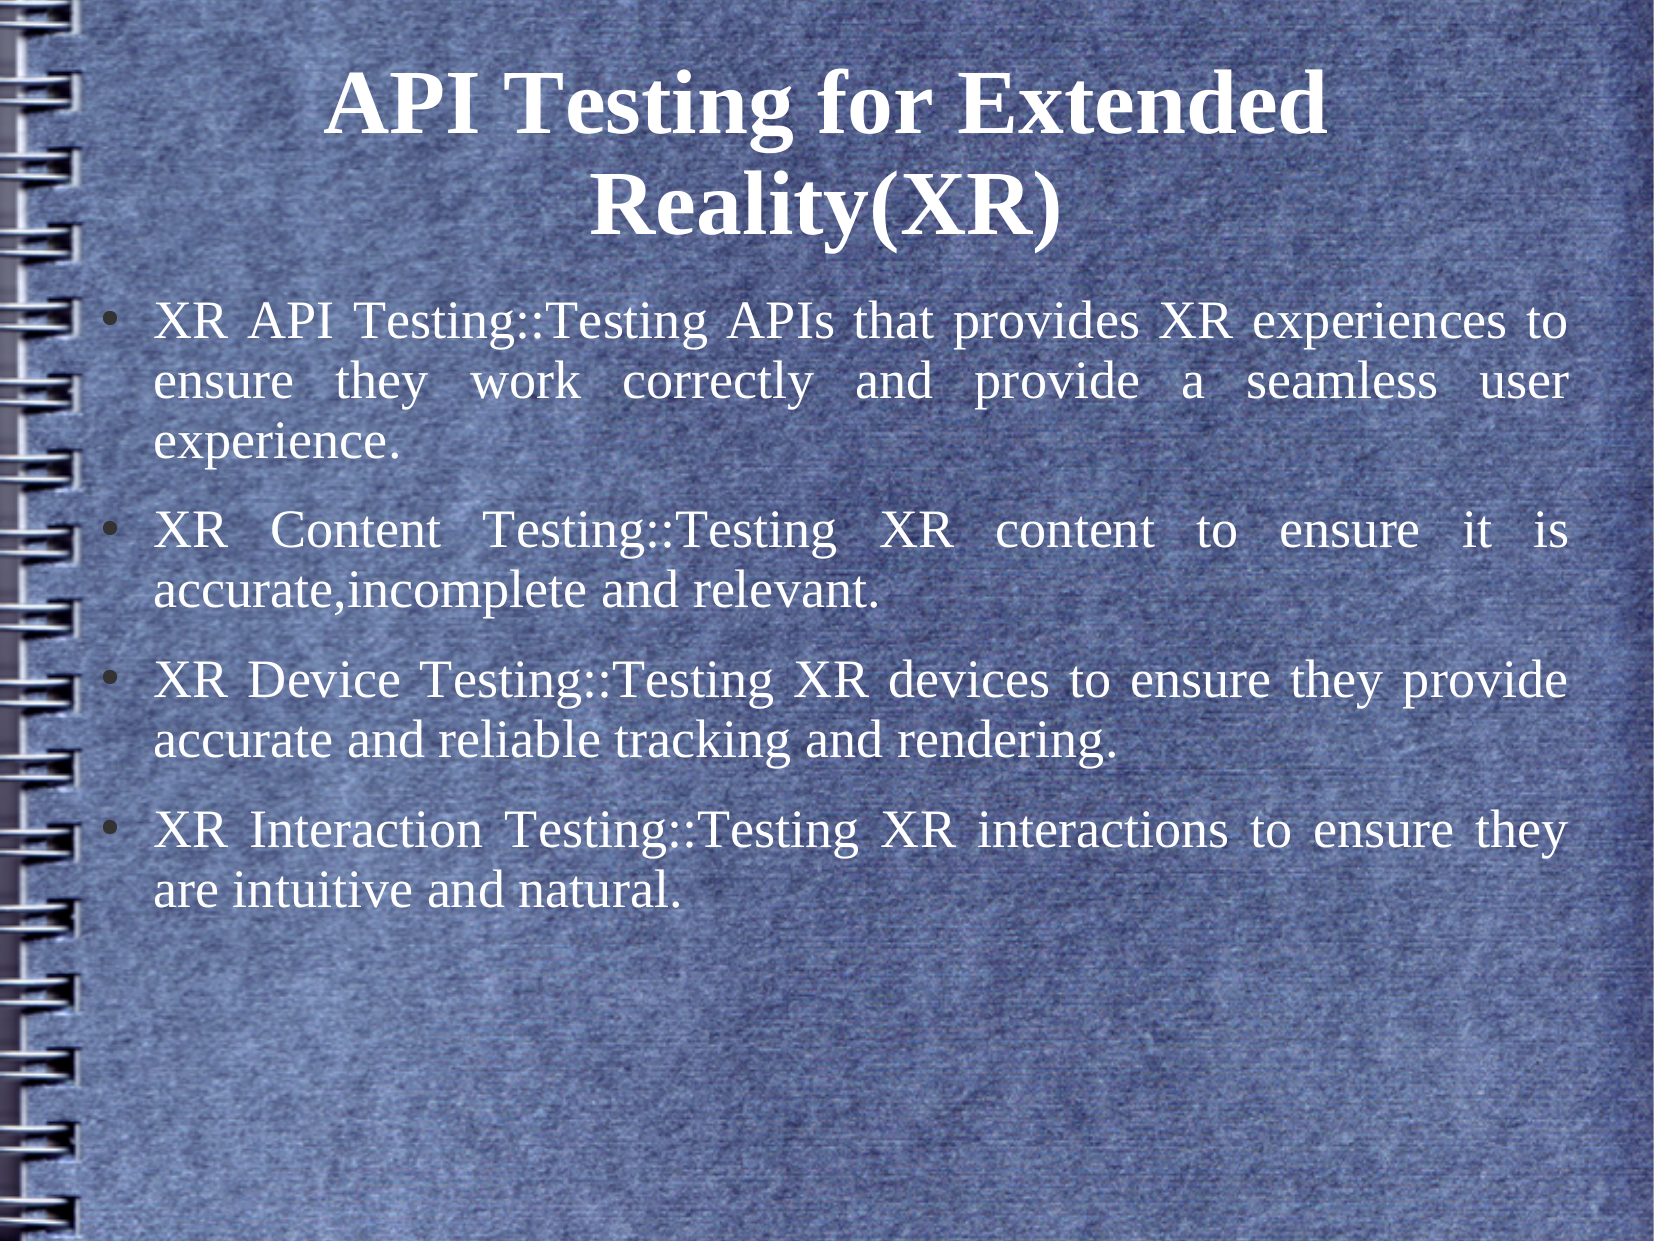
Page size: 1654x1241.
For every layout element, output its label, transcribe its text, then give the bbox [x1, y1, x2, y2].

picture [0, 0, 1654, 1241]
list XR API Testing::Testing APIs that provides XR experiences to ensure they work correctly and provide a seamless user experience. XR Content Testing::Testing XR content to ensure it is accurate,incomplete and relevant. XR Device Testing::Testing XR devices to ensure they provide accurate and reliable tracking and rendering. XR Interaction Testing::Testing XR interactions to ensure they are intuitive and natural. [82, 290, 1571, 1109]
title API Testing for Extended Reality(XR) [82, 49, 1571, 257]
